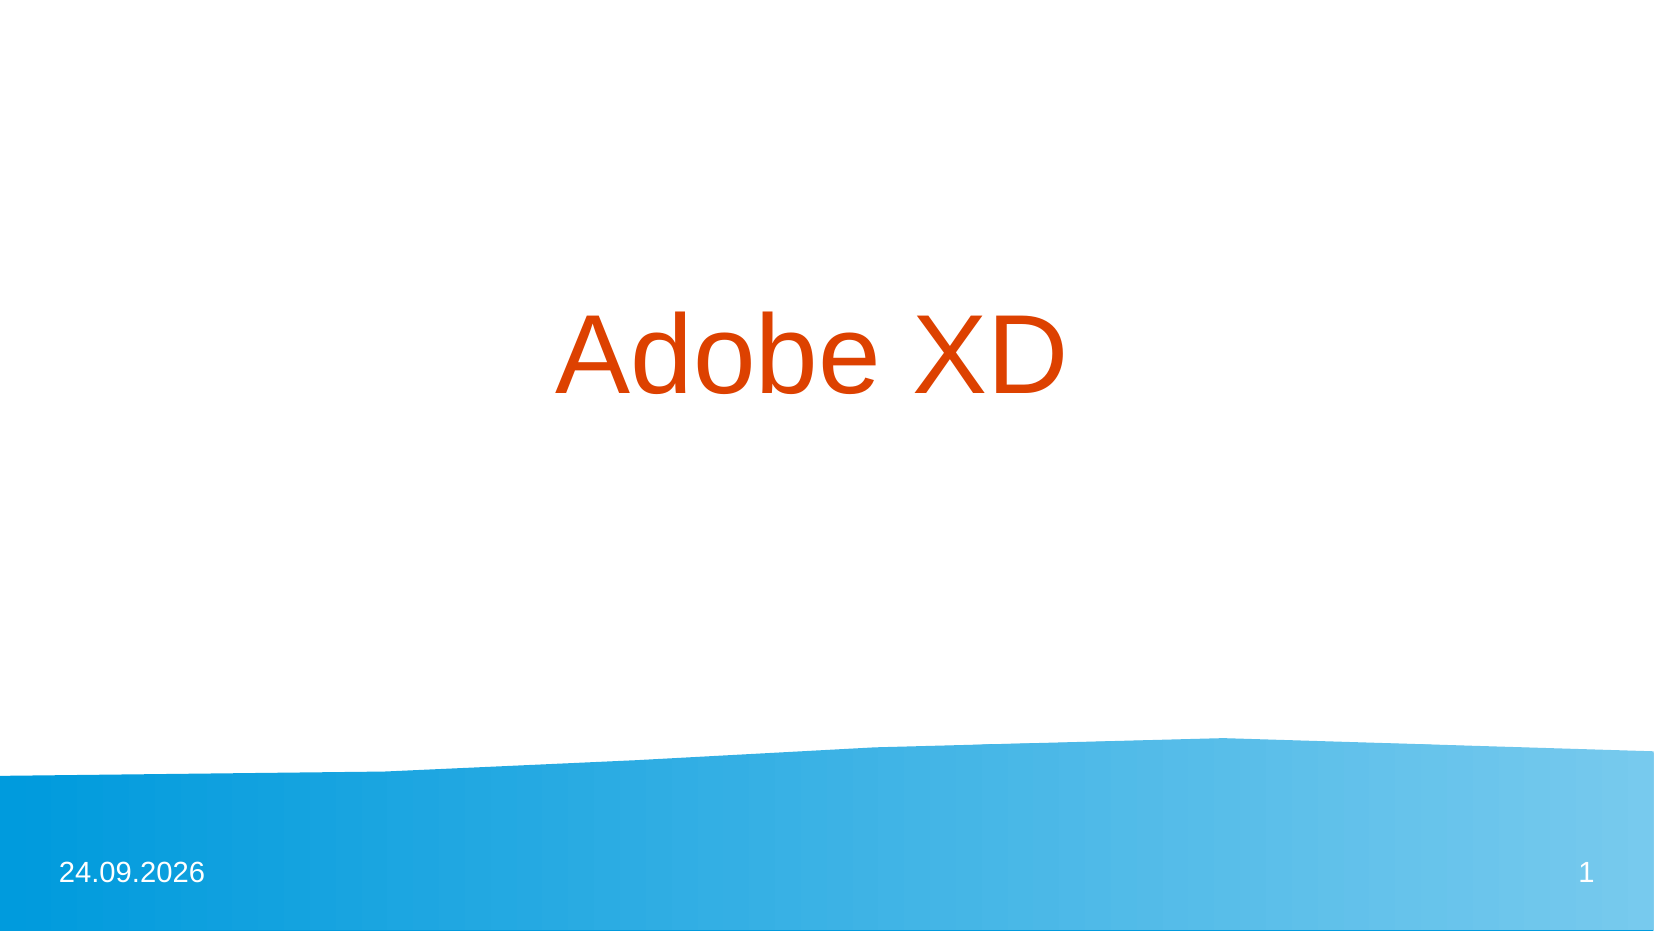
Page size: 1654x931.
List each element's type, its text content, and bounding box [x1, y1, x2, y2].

title Adobe XD [0, 177, 1625, 532]
